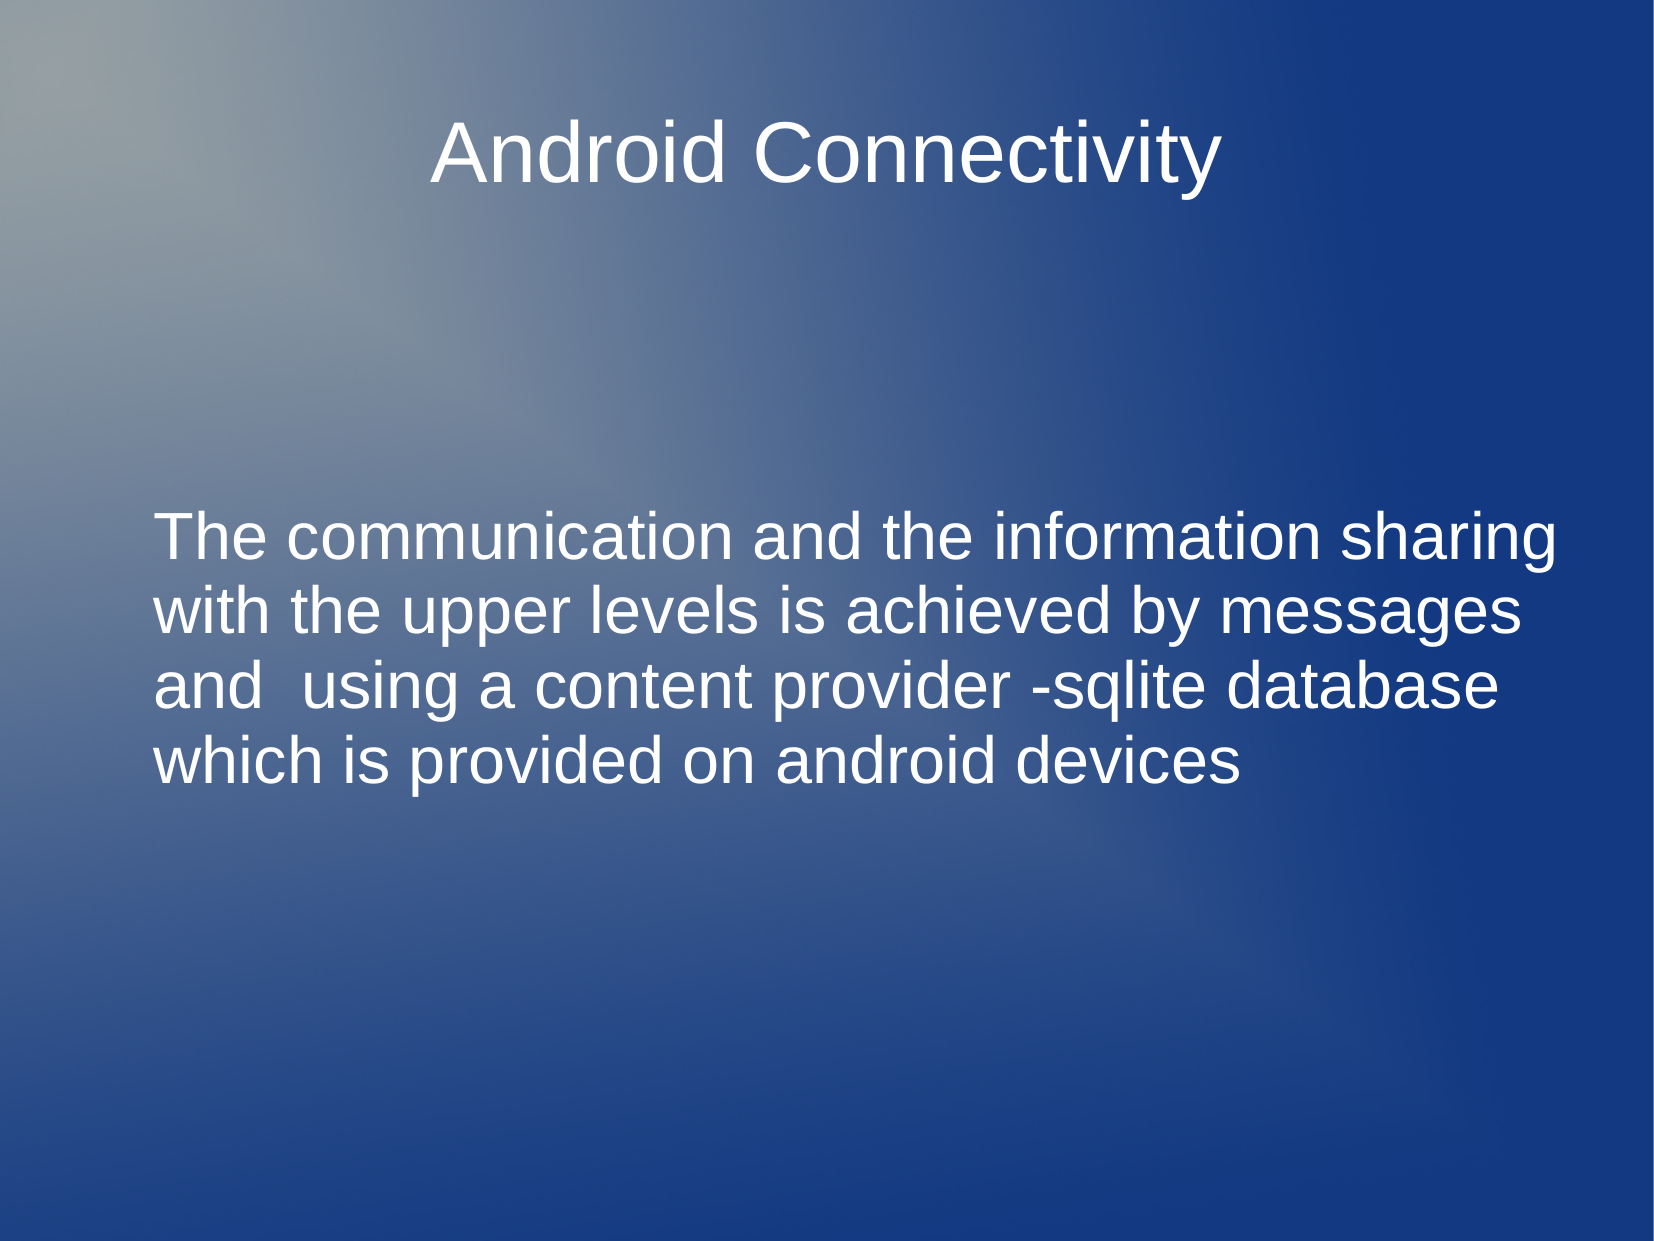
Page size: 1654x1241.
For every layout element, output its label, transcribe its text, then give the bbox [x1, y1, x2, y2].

list The communication and the information sharing with the upper levels is achieved by messages and using a content provider -sqlite database which is provided on android devices [82, 290, 1571, 1109]
title Android Connectivity [82, 49, 1571, 257]
picture [0, 0, 1654, 1241]
